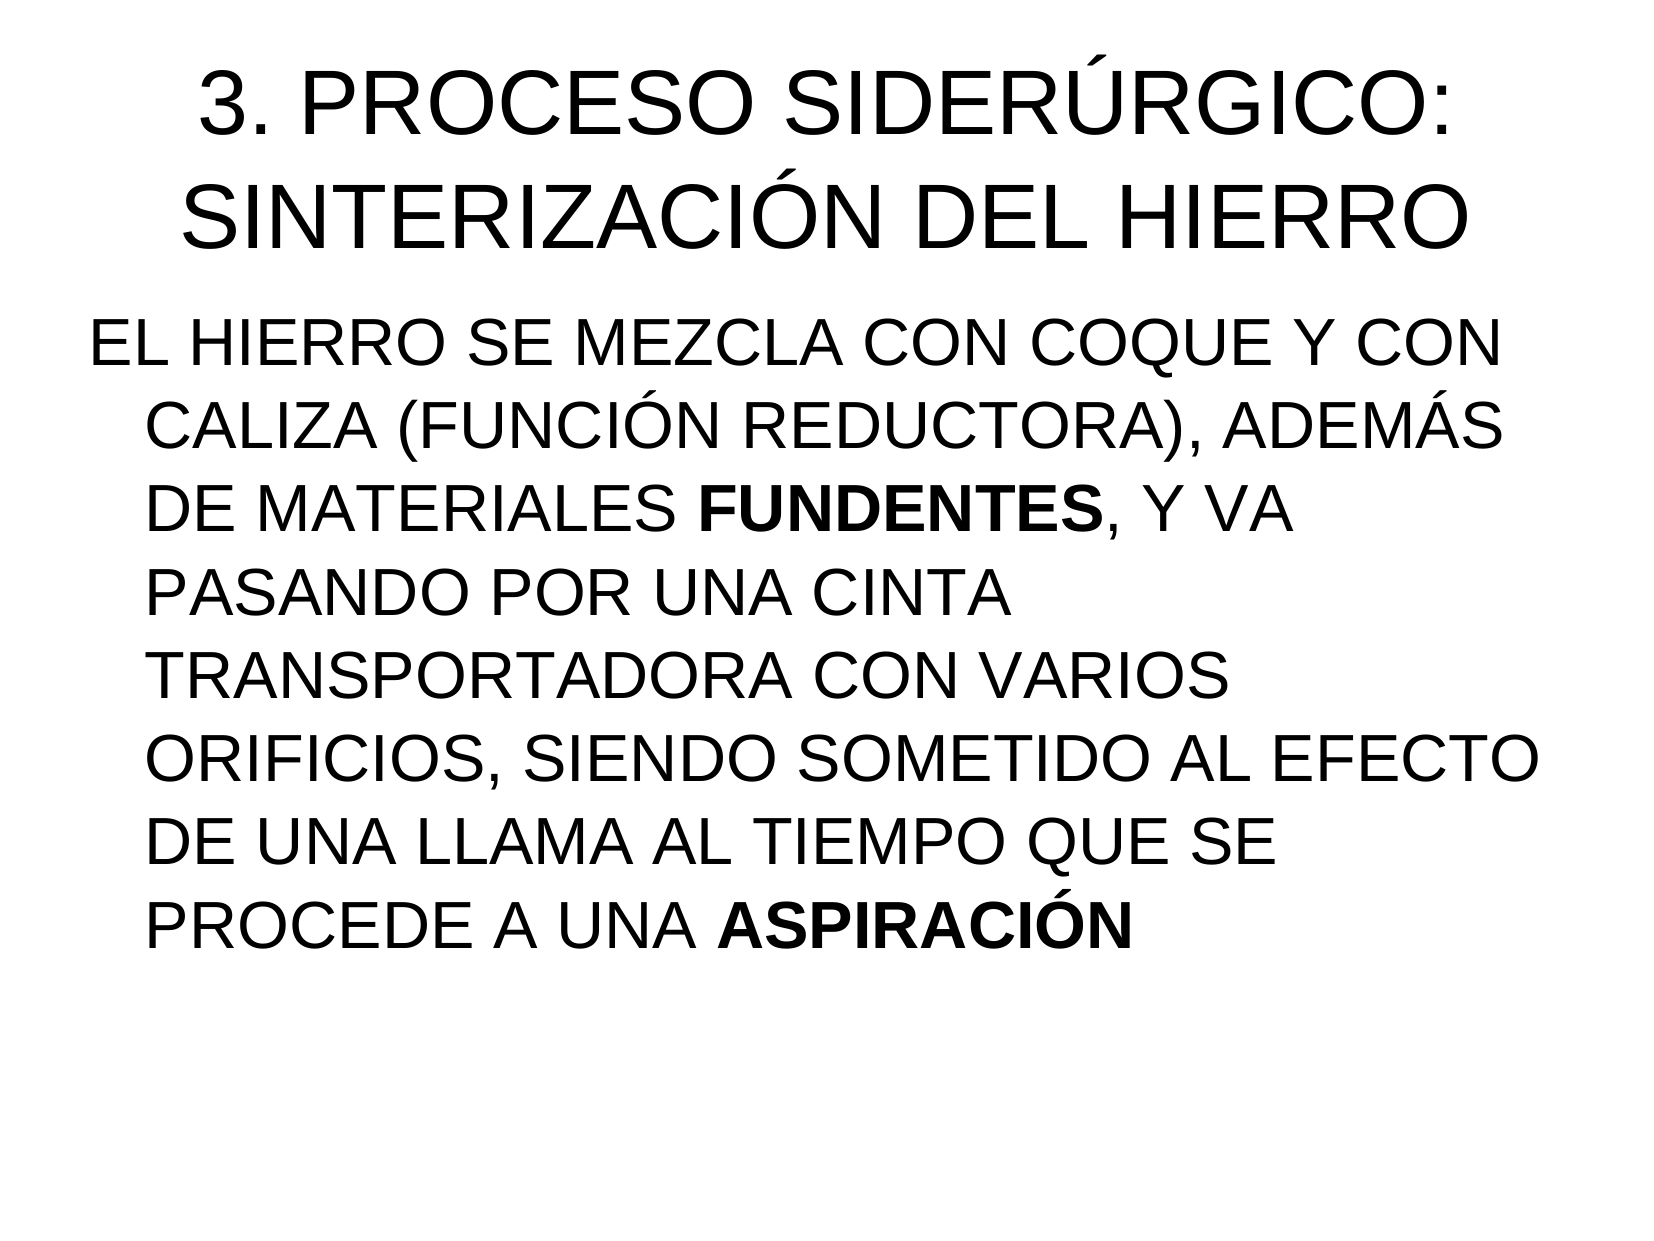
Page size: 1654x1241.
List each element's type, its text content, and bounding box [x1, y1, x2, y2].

list EL HIERRO SE MEZCLA CON COQUE Y CON CALIZA (FUNCIÓN REDUCTORA), ADEMÁS DE MATERIALES FUNDENTES, Y VA PASANDO POR UNA CINTA TRANSPORTADORA CON VARIOS ORIFICIOS, SIENDO SOMETIDO AL EFECTO DE UNA LLAMA AL TIEMPO QUE SE PROCEDE A UNA ASPIRACIÓN [88, 295, 1577, 1114]
title 3. PROCESO SIDERÚRGICO: SINTERIZACIÓN DEL HIERRO [82, 38, 1571, 268]
